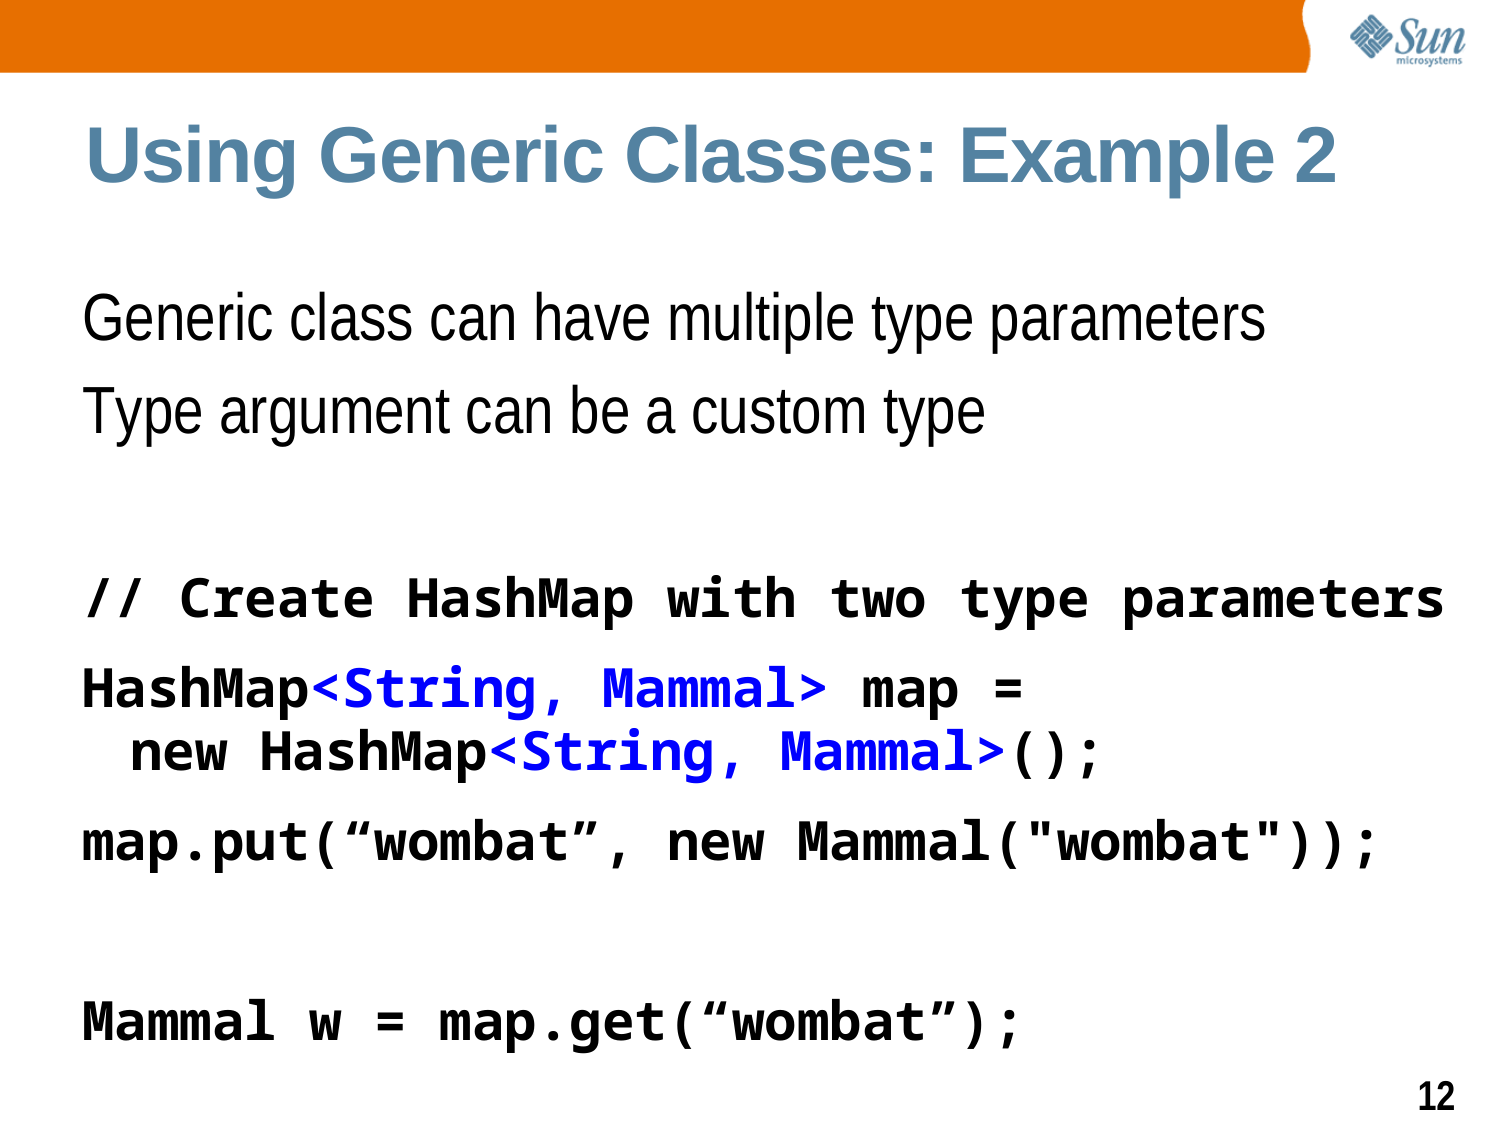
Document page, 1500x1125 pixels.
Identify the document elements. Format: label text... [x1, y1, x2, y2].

picture [0, 0, 1500, 75]
title Using Generic Classes: Example 2 [85, 118, 1448, 260]
list Generic class can have multiple type parameters Type argument can be a custom type // Create HashMap with two type parameters HashMap<String, Mammal> map = new HashMap<String, Mammal>(); map.put(“wombat”, new Mammal("wombat")); Mammal w = map.get(“wombat”); [62, 288, 1475, 1041]
